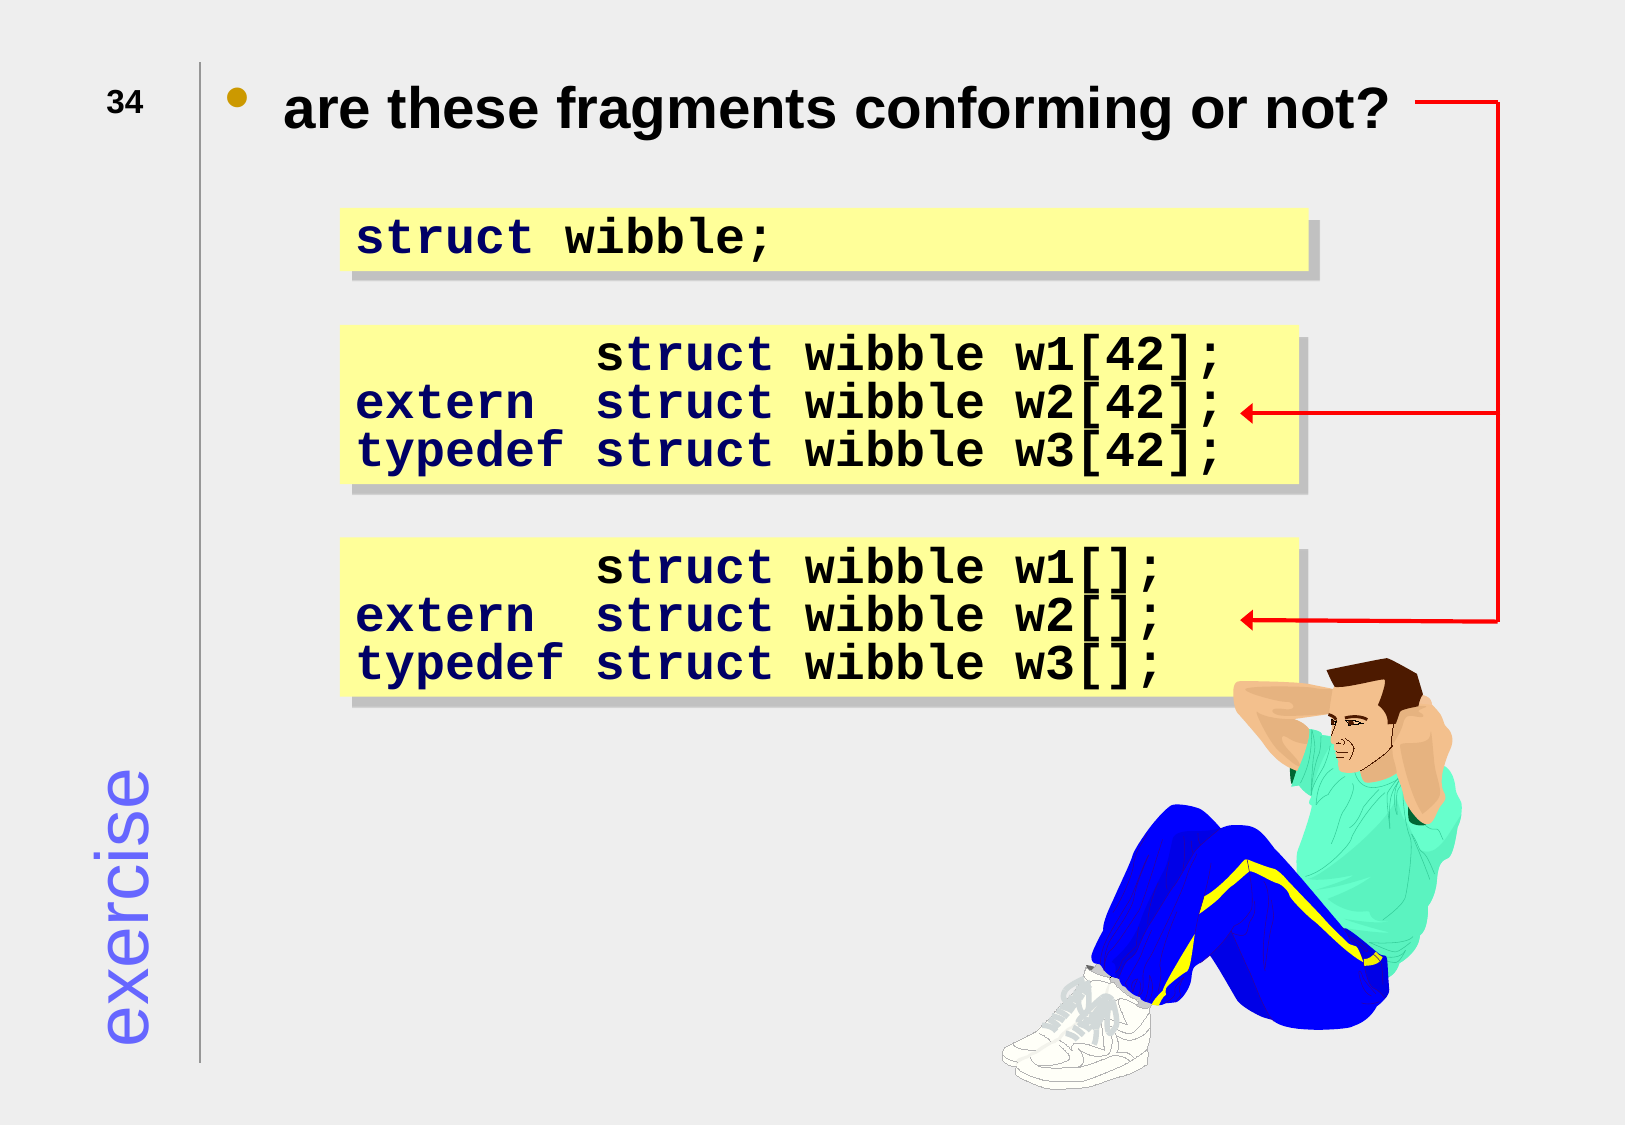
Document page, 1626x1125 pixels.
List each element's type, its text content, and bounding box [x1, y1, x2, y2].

text_box struct wibble w1[42]; extern struct wibble w2[42]; typedef struct wibble w3[42]; [339, 324, 1300, 485]
text_box struct wibble w1[]; extern struct wibble w2[]; typedef struct wibble w3[]; [339, 537, 1300, 697]
text_box [1082, 996, 1086, 1009]
text_box [1210, 933, 1271, 1020]
list are these fragments conforming or not? [212, 62, 1593, 1063]
title exercise [50, 187, 188, 1063]
text_box struct wibble; [339, 207, 1309, 272]
text_box [1002, 658, 1462, 1089]
